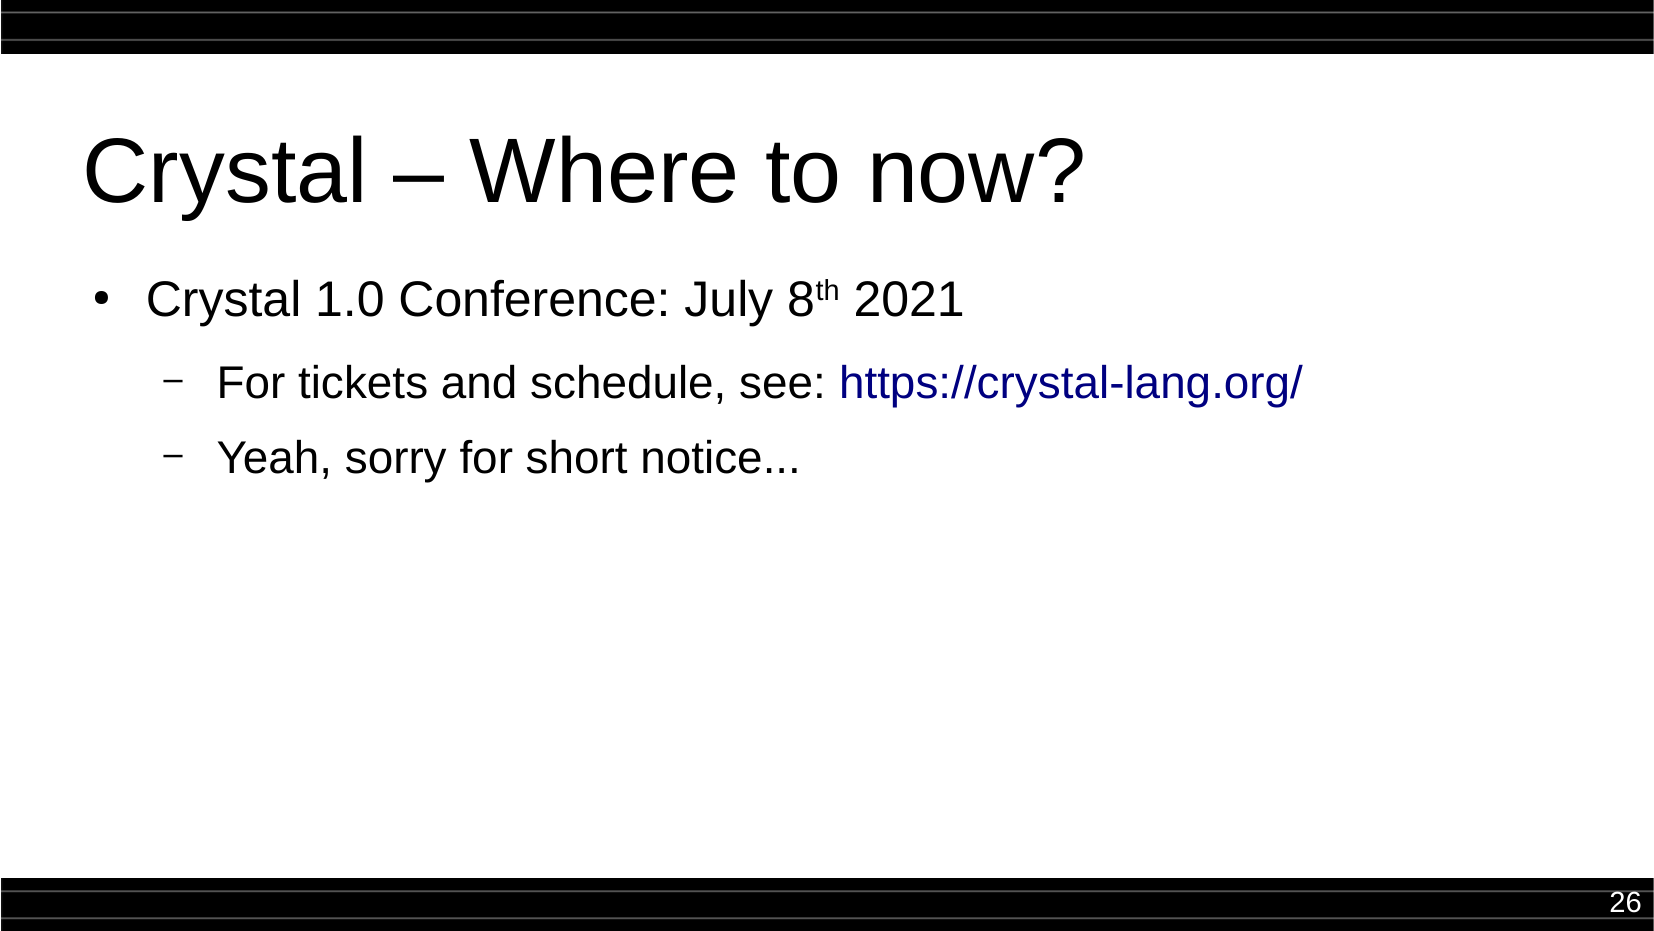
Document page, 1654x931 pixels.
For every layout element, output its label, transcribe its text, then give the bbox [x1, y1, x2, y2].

picture [1, 878, 1654, 931]
title Crystal – Where to now? [82, 92, 1571, 249]
list Crystal 1.0 Conference: July 8th 2021 For tickets and schedule, see: https://crystal-lang.org/ Yeah, sorry for short notice... [75, 271, 1564, 851]
picture [1, 0, 1654, 54]
